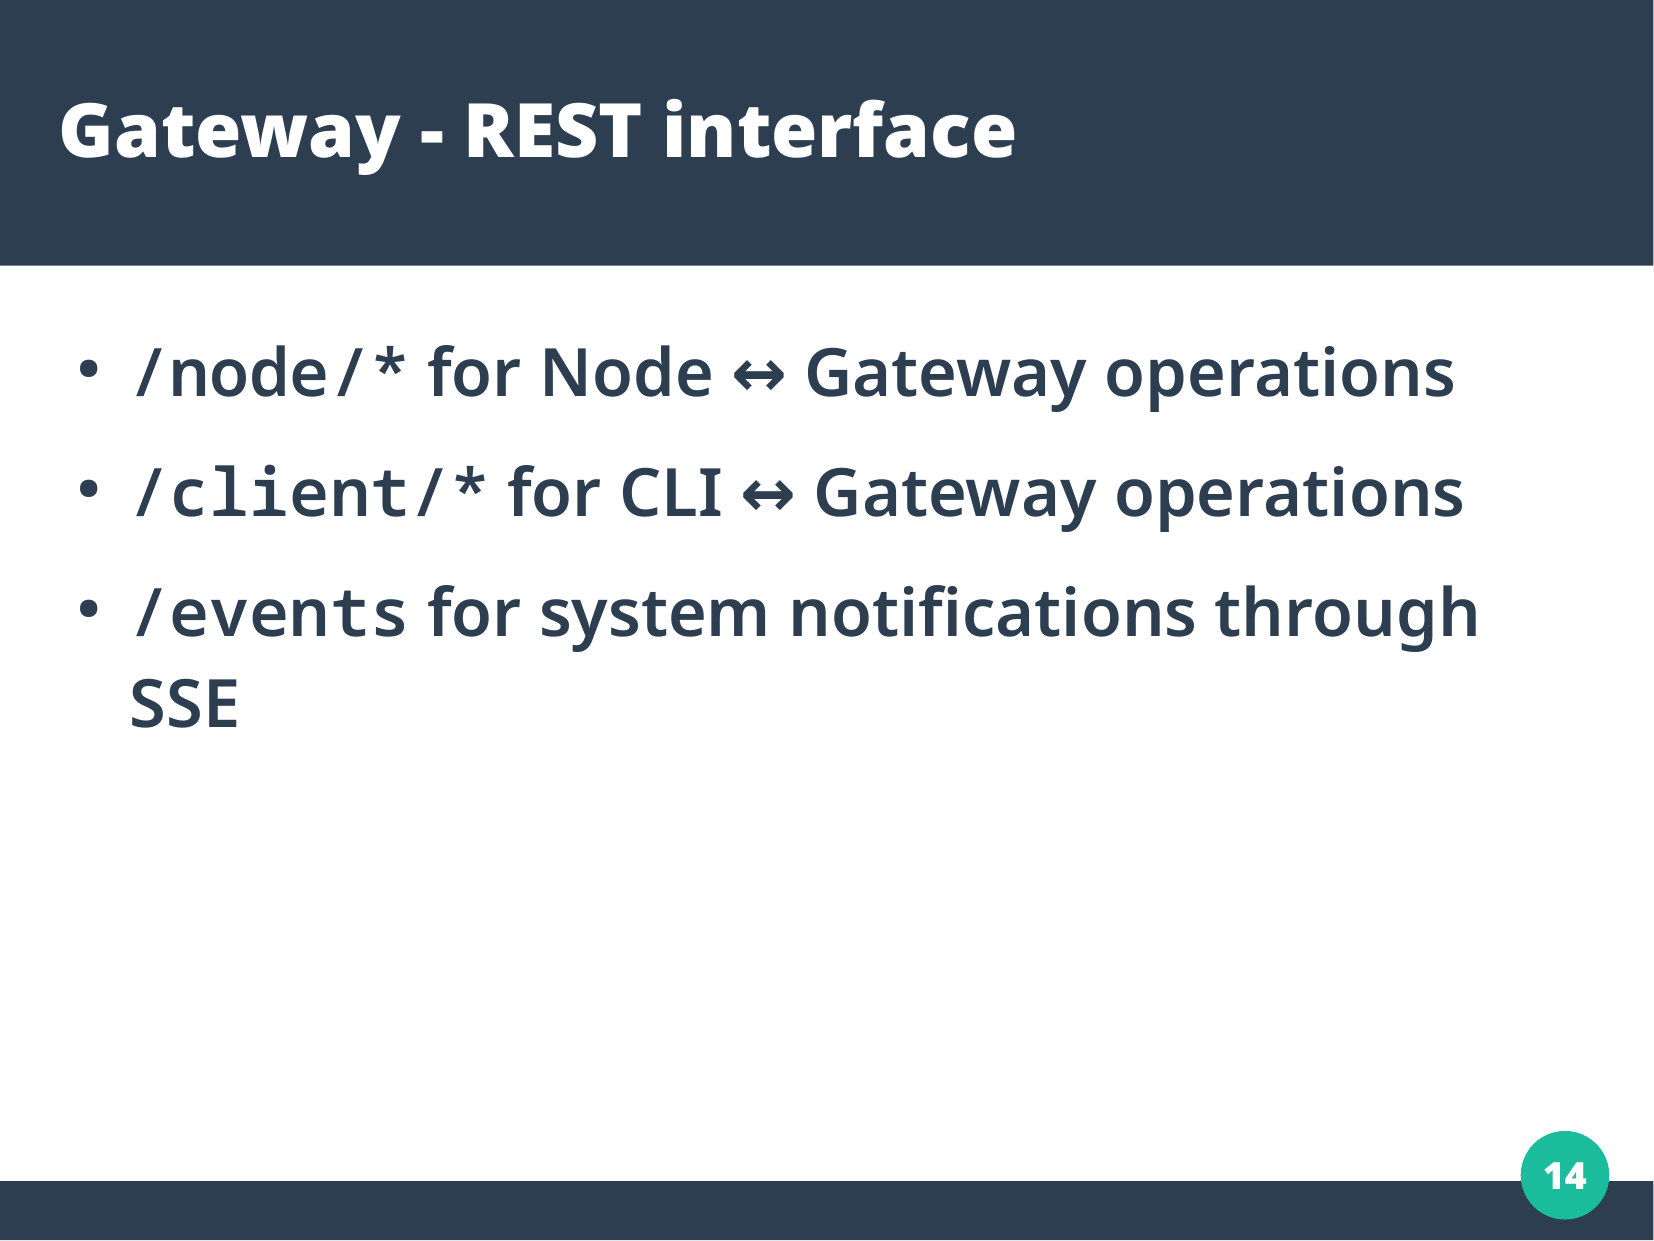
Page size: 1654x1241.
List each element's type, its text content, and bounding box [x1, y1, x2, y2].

list /node/* for Node ↔ Gateway operations /client/* for CLI ↔ Gateway operations /events for system notifications through SSE [59, 324, 1595, 1152]
title Gateway - REST interface [59, 49, 1595, 207]
